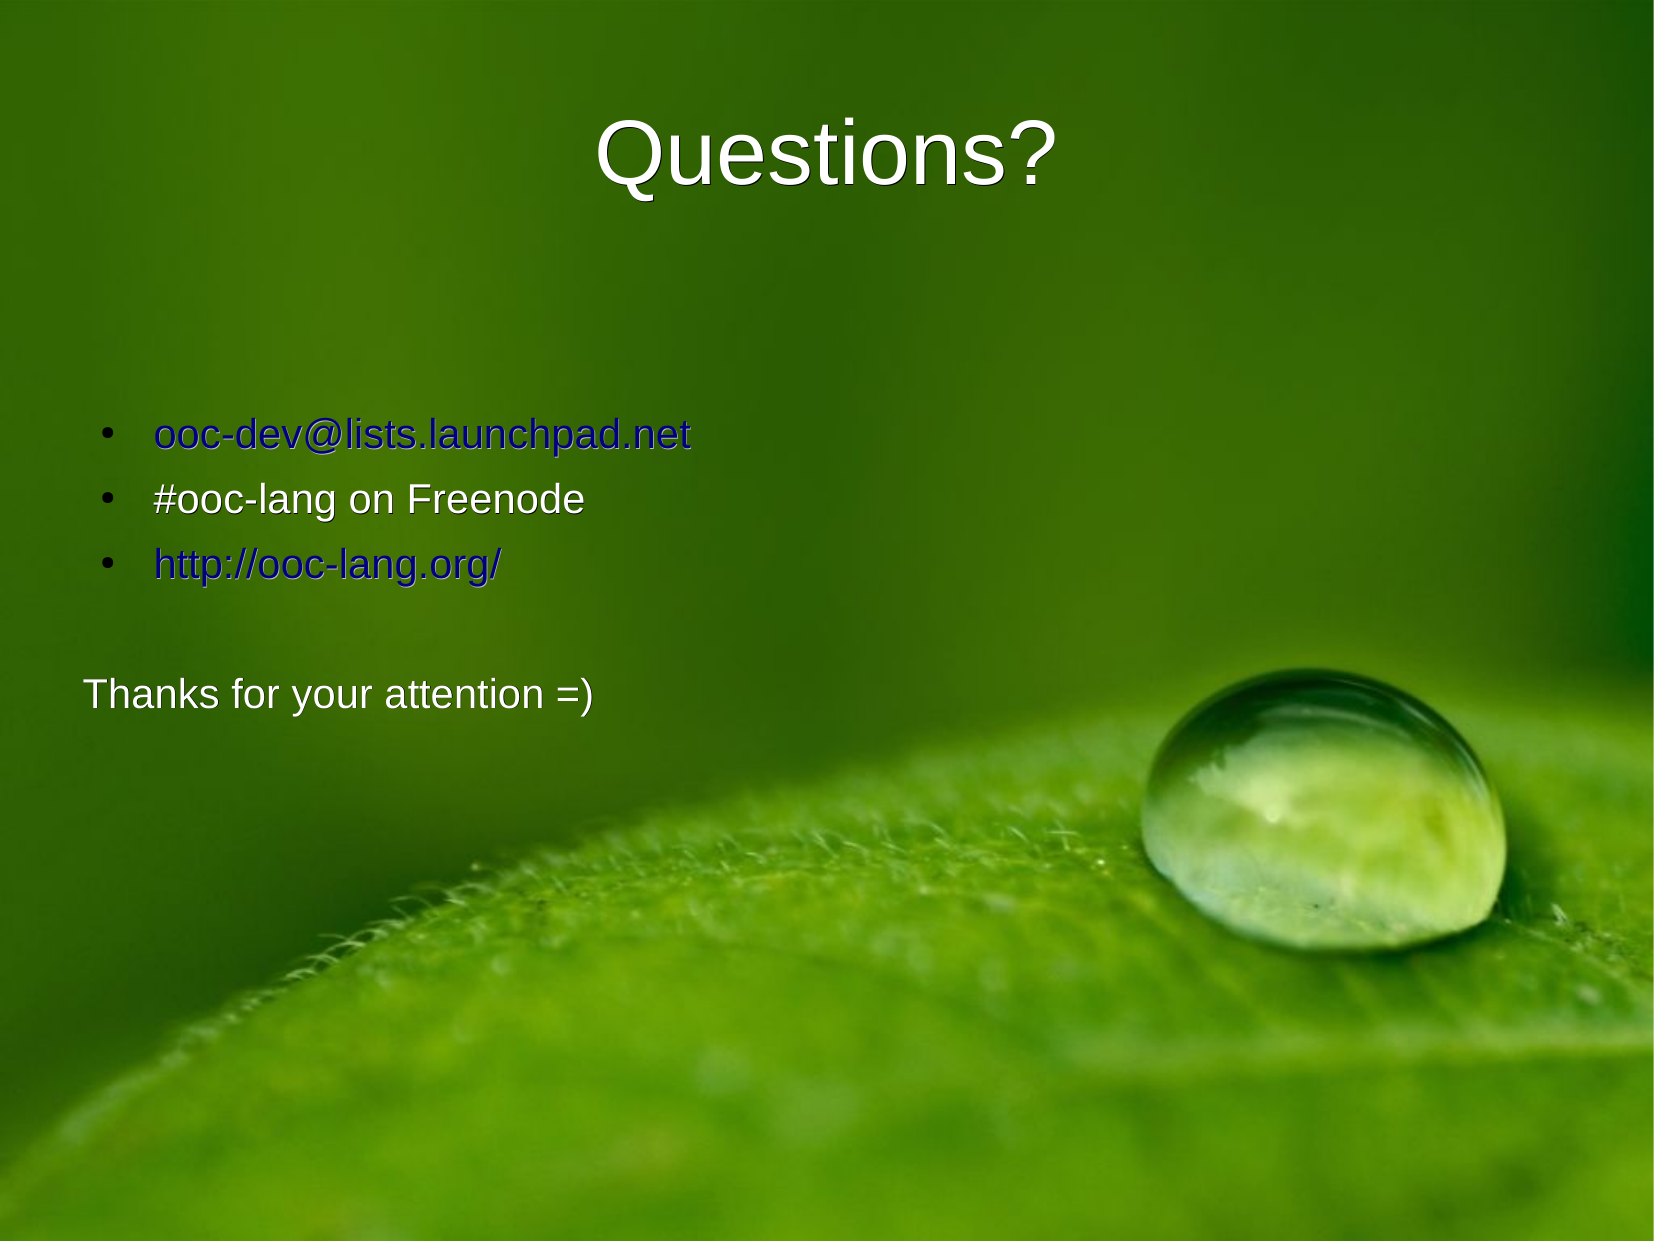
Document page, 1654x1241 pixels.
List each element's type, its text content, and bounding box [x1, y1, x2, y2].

title Questions? [82, 56, 1571, 250]
picture [0, 0, 1654, 1241]
list ooc-dev@lists.launchpad.net #ooc-lang on Freenode http://ooc-lang.org/ Thanks for your attention =) [82, 411, 1571, 747]
